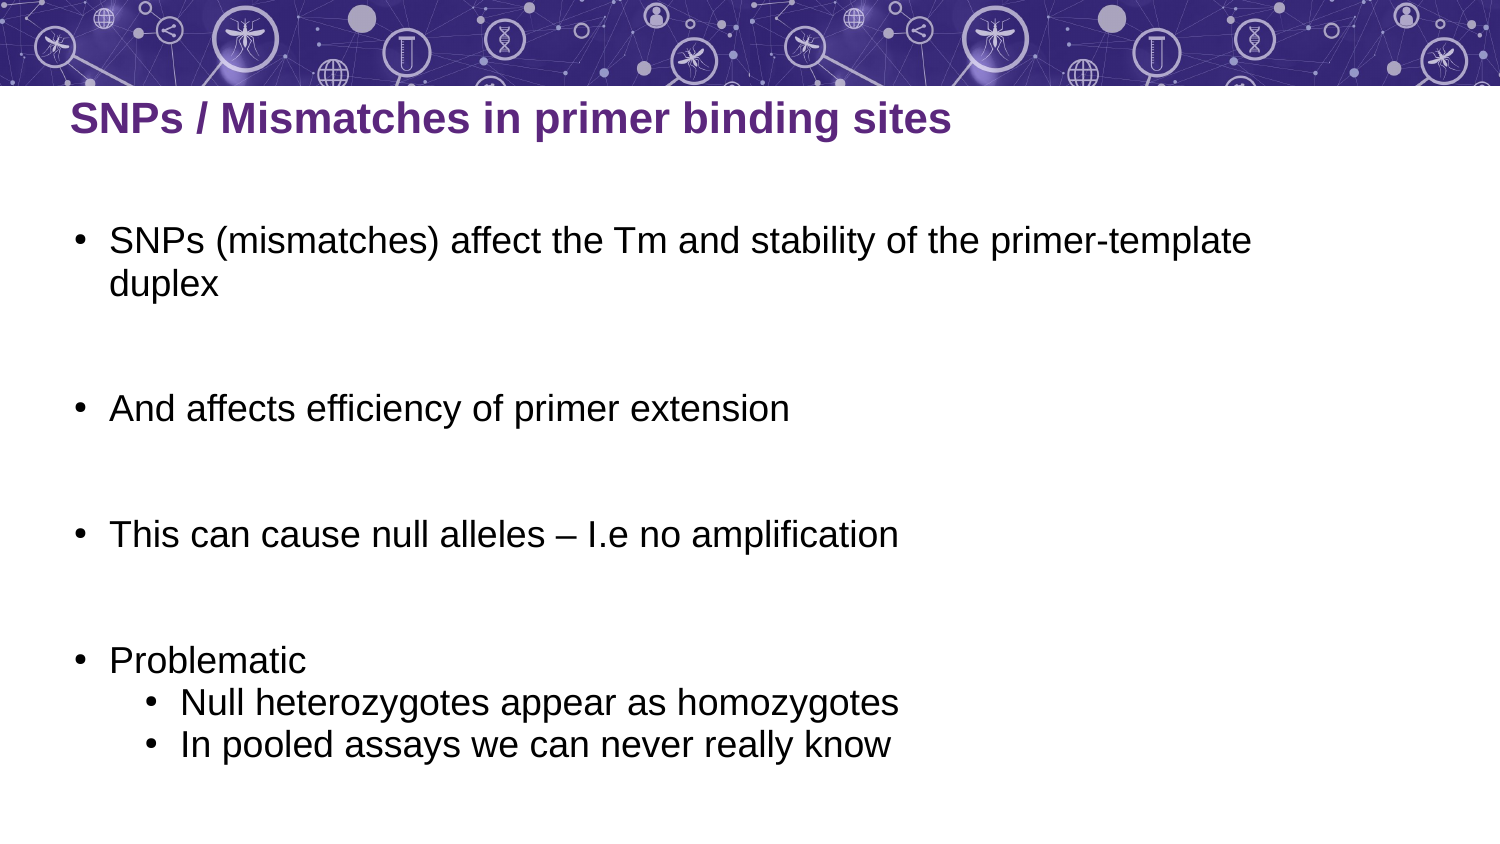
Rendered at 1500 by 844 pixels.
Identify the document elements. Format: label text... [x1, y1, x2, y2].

text_box SNPs (mismatches) affect the Tm and stability of the primer-template duplex And affects efficiency of primer extension This can cause null alleles – I.e no amplification Problematic Null heterozygotes appear as homozygotes In pooled assays we can never really know [59, 212, 1312, 774]
title SNPs / Mismatches in primer binding sites [54, 75, 1118, 151]
picture [0, 0, 1500, 86]
